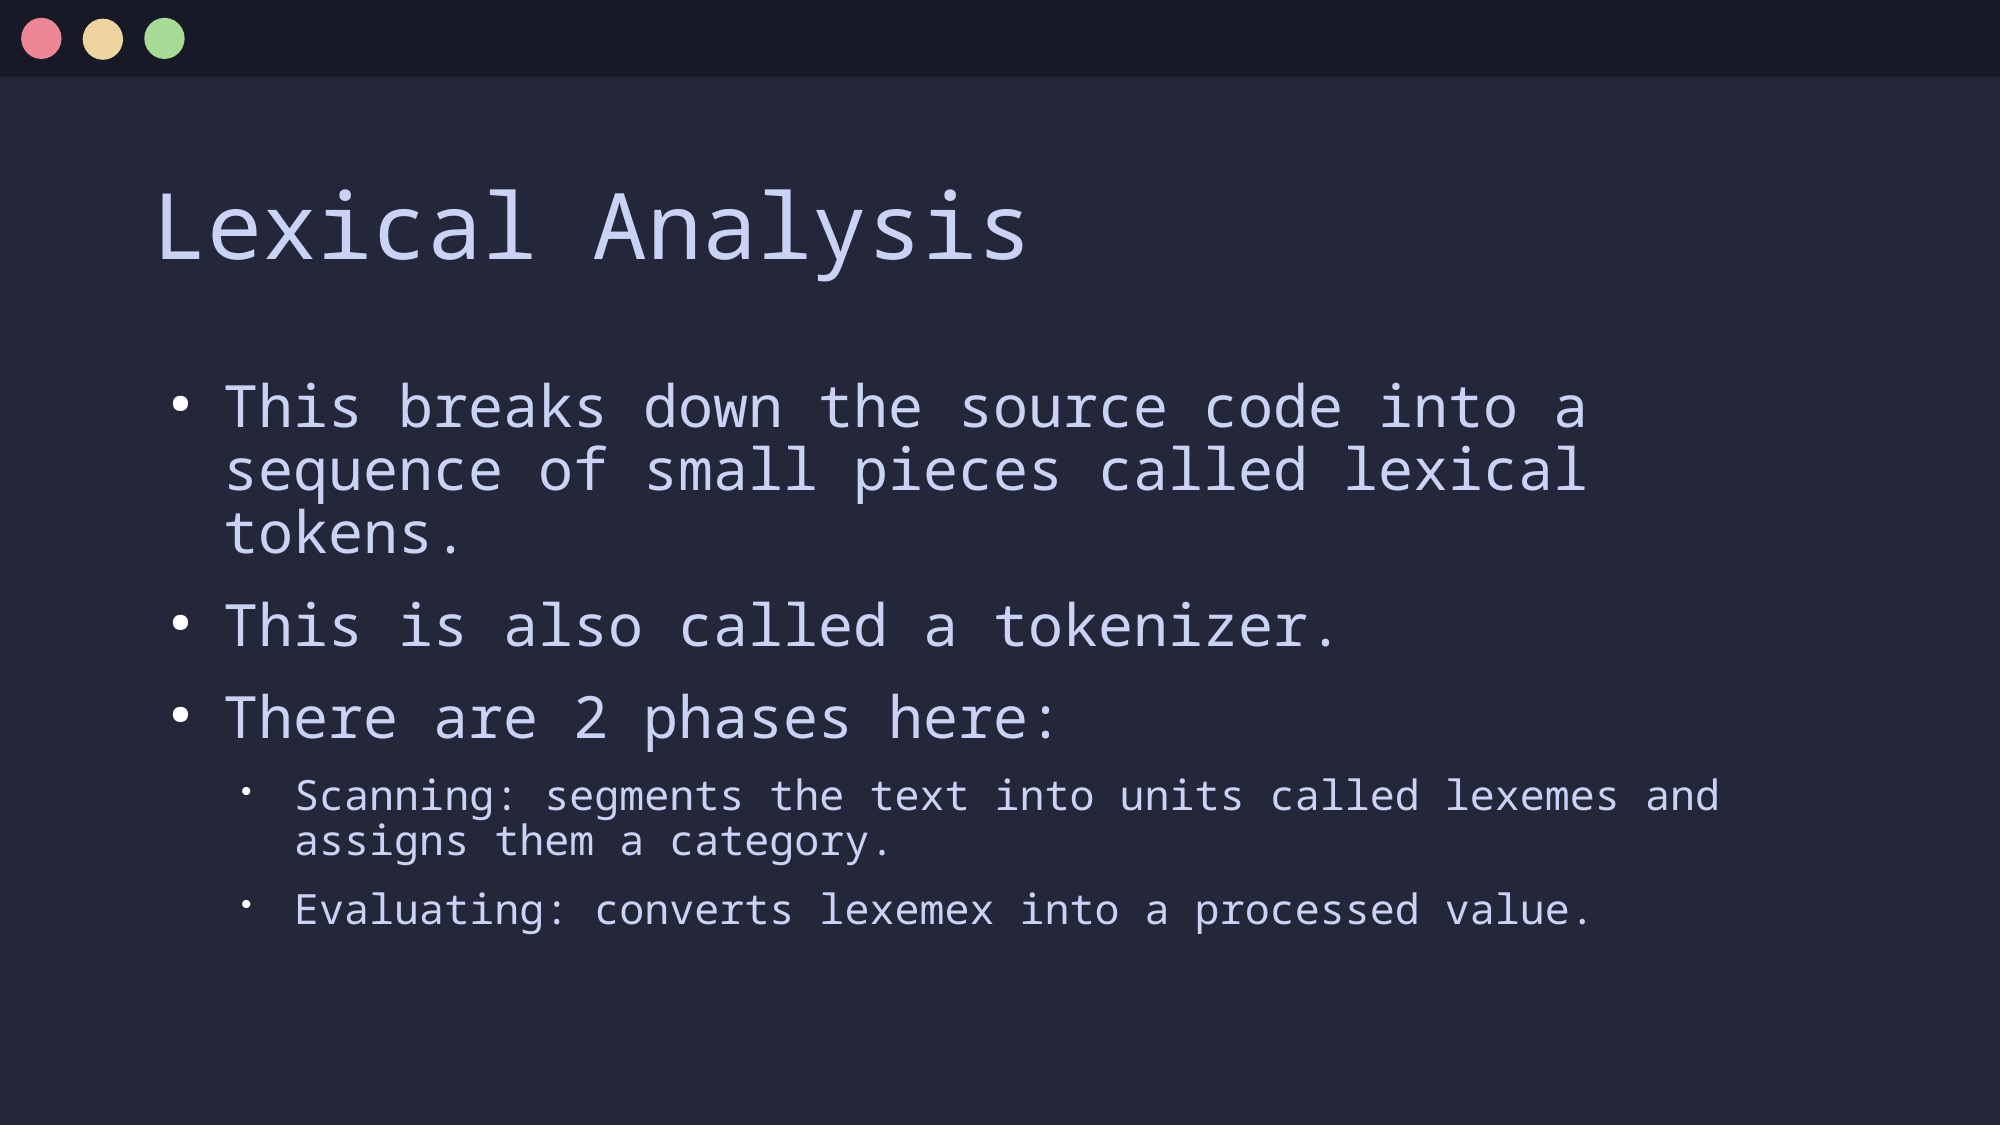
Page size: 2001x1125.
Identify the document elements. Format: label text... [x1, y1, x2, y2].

text_box [0, 0, 2000, 77]
list This breaks down the source code into a sequence of small pieces called lexical tokens. This is also called a tokenizer. There are 2 phases here: Scanning: segments the text into units called lexemes and assigns them a category. Evaluating: converts lexemex into a processed value. [137, 369, 1863, 1014]
title Lexical Analysis [137, 113, 1863, 332]
